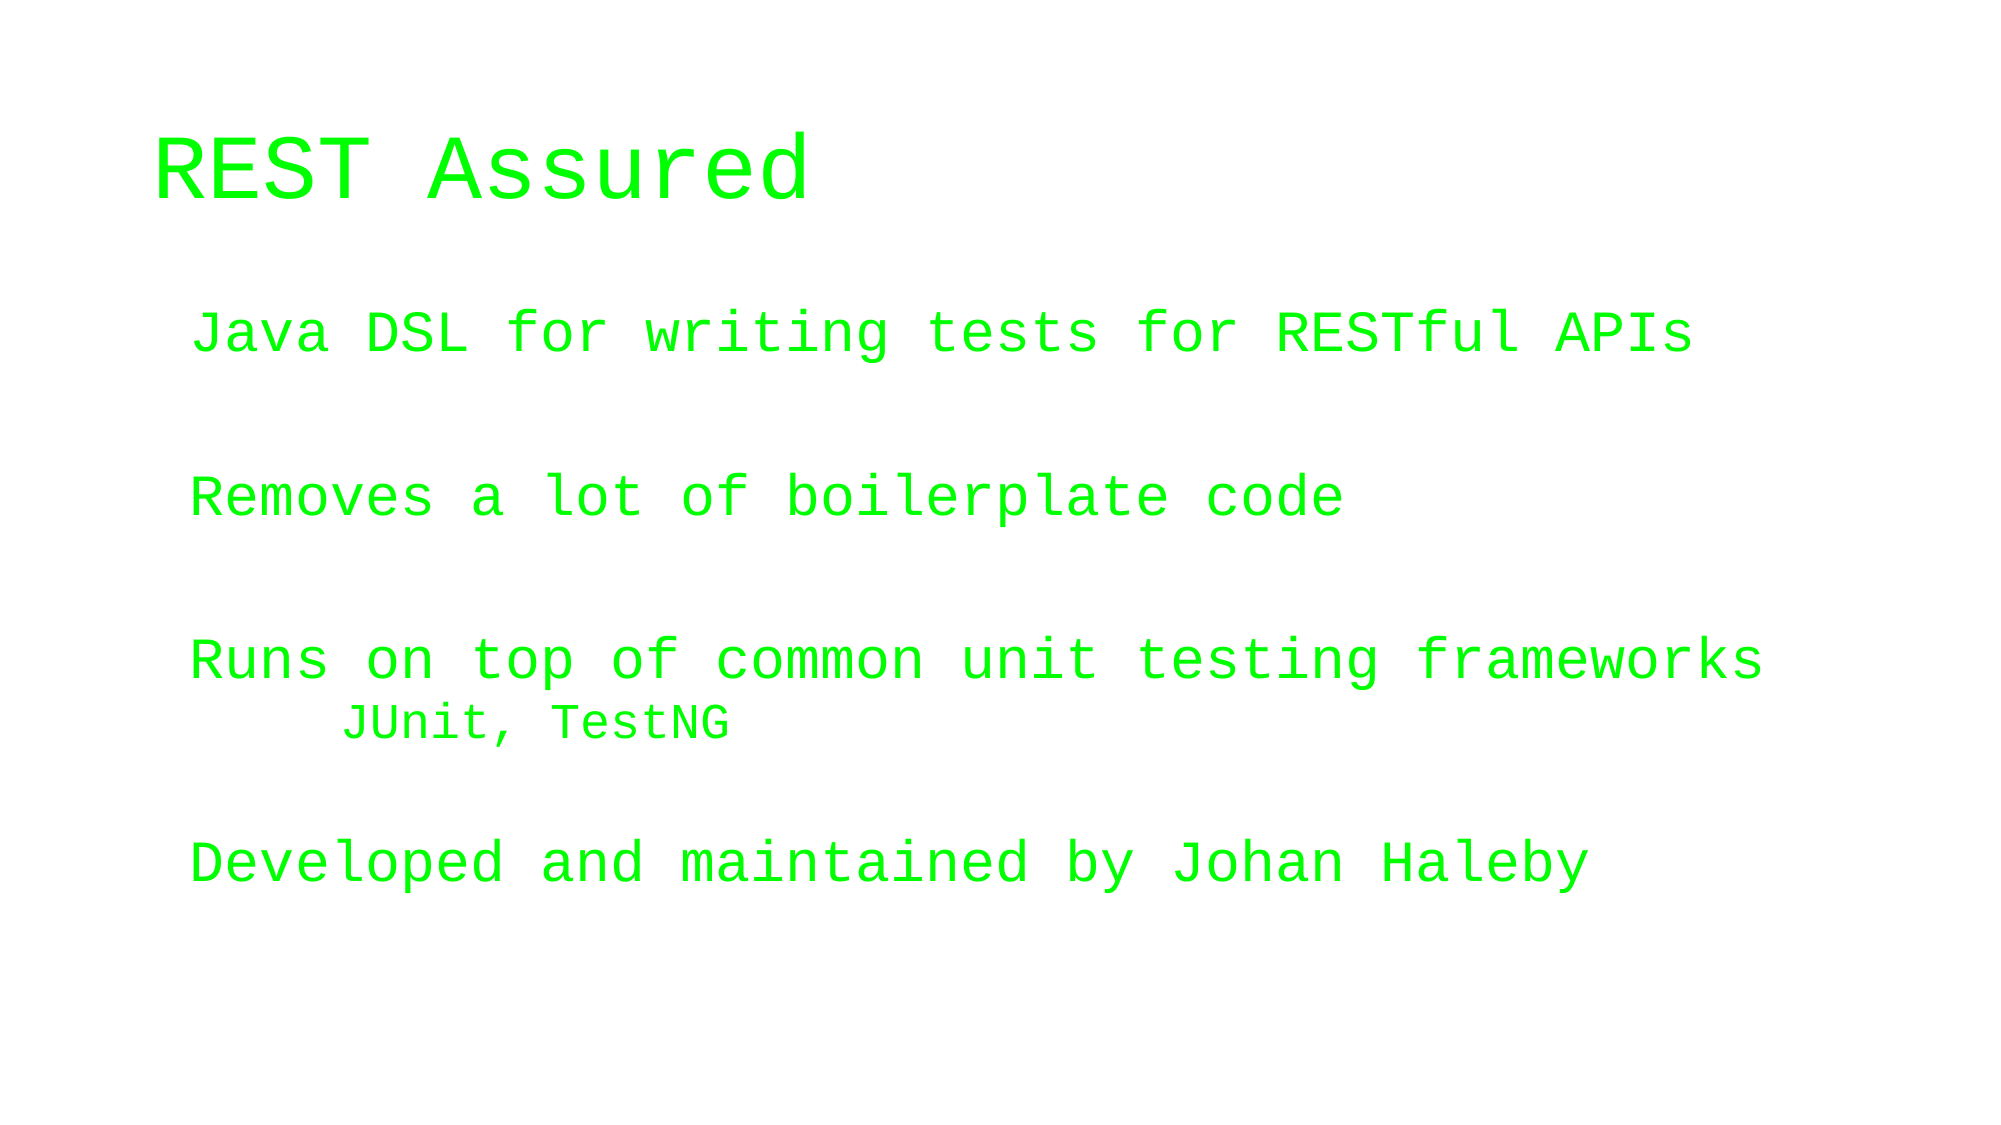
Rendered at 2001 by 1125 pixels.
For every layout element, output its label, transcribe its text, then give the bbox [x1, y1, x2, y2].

title REST Assured [137, 59, 1863, 278]
list Java DSL for writing tests for RESTful APIs Removes a lot of boilerplate code Runs on top of common unit testing frameworks JUnit, TestNG Developed and maintained by Johan Haleby [137, 299, 1863, 1014]
